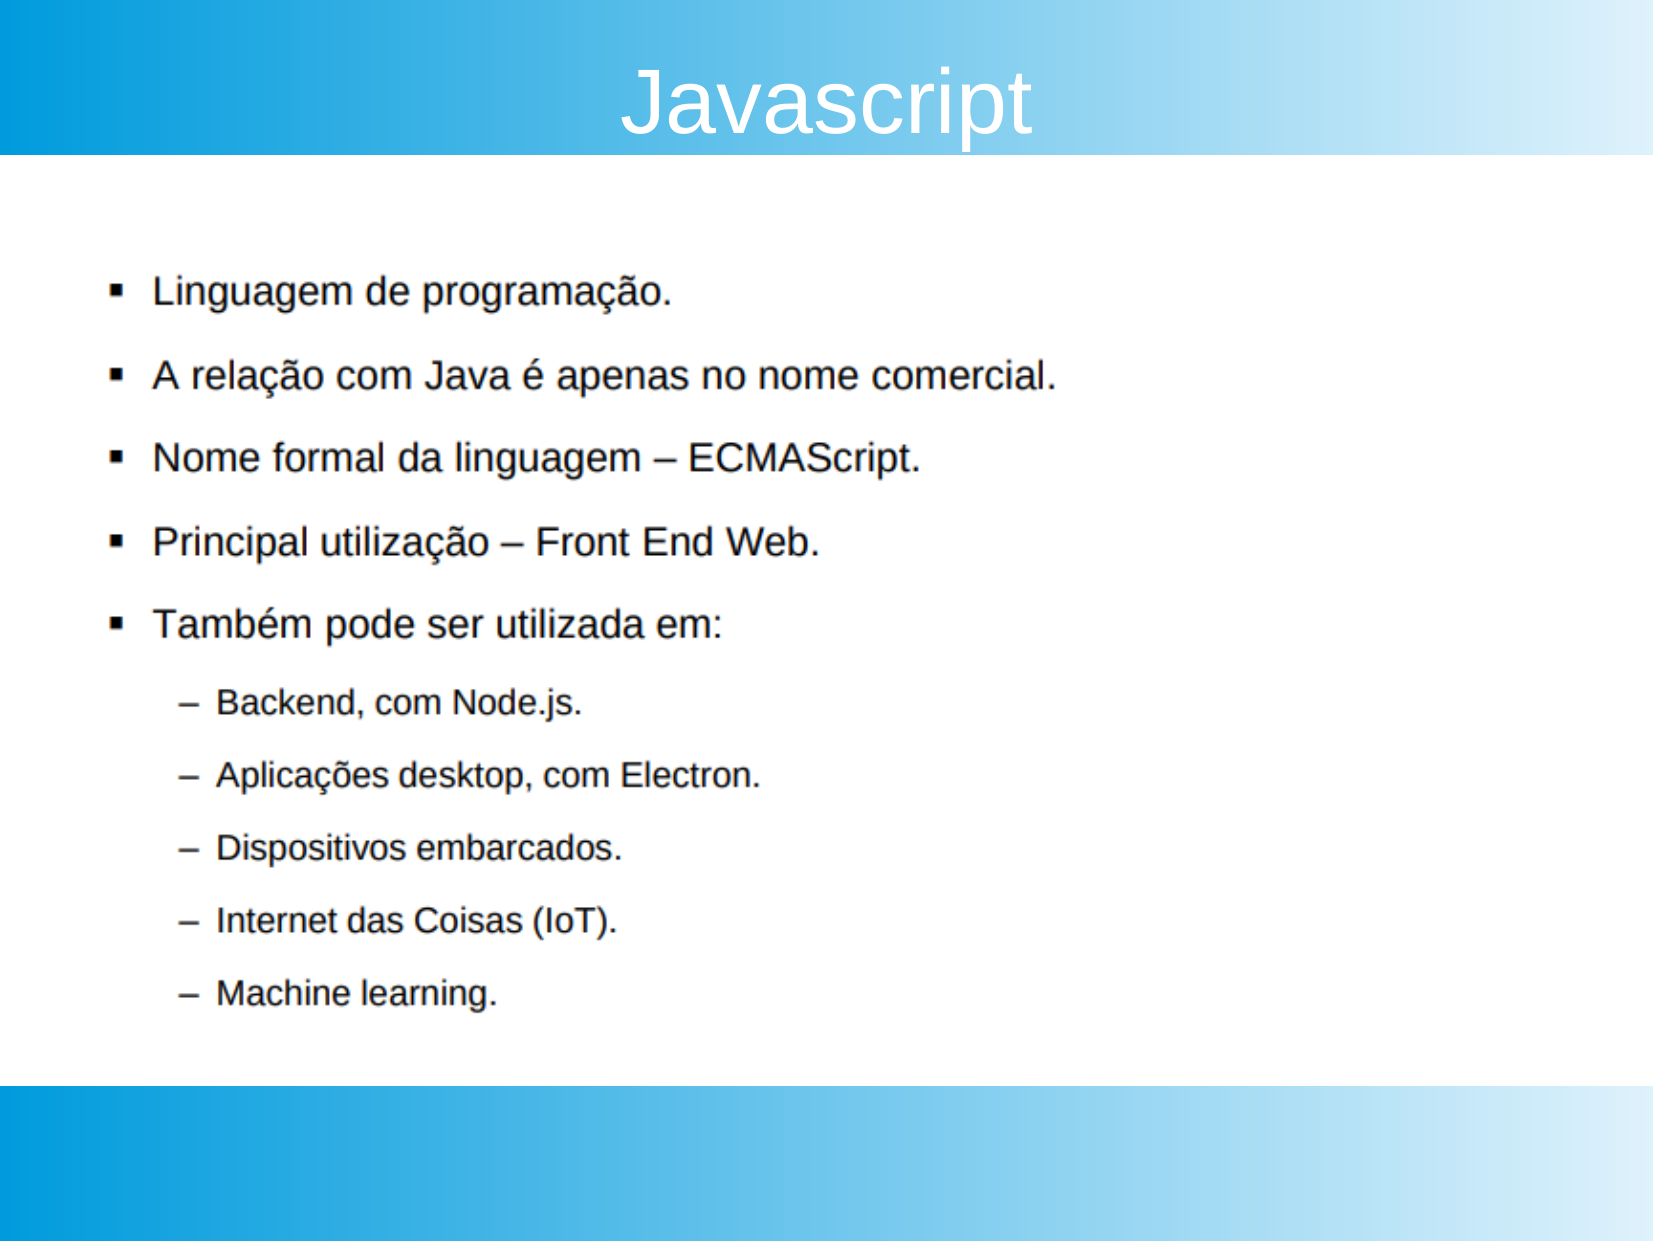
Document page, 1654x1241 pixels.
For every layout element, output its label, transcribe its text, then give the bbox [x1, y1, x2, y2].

title Javascript [82, 49, 1571, 155]
picture [62, 200, 1156, 1040]
